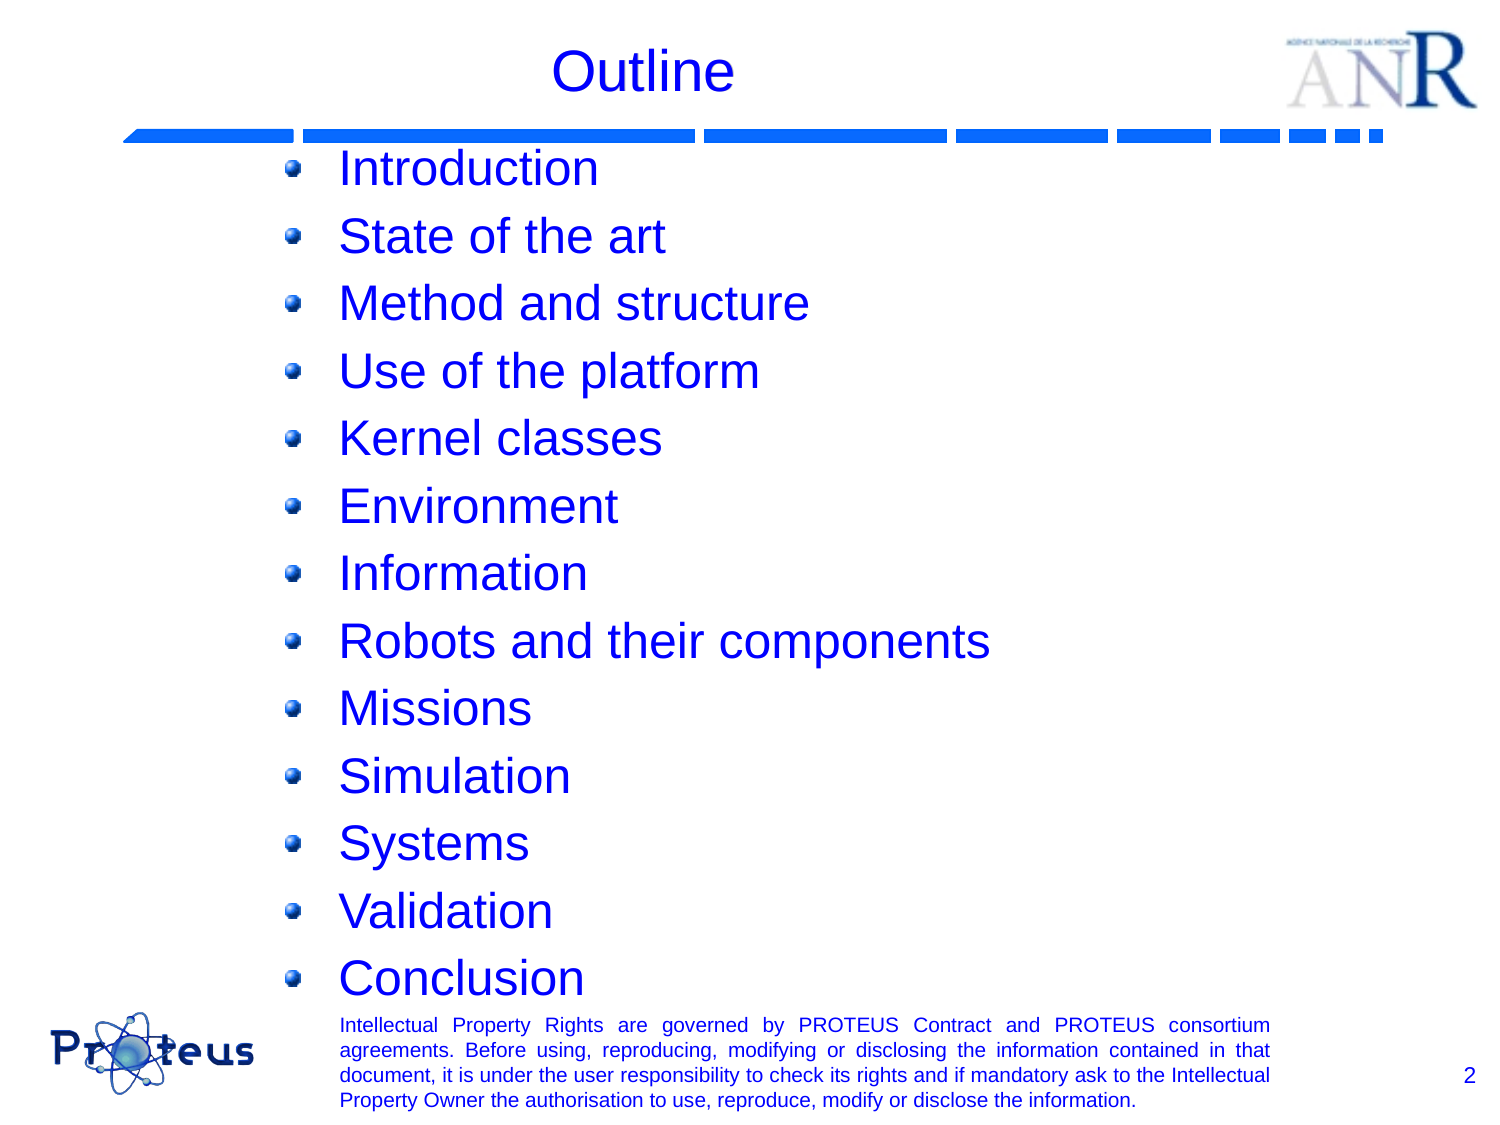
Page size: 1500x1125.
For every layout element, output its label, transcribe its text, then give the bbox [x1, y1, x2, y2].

picture [35, 1003, 272, 1101]
picture [1281, 27, 1484, 115]
list Introduction State of the art Method and structure Use of the platform Kernel classes Environment Information Robots and their components Missions Simulation Systems Validation Conclusion [267, 140, 1256, 1007]
title Outline [23, 11, 1264, 130]
